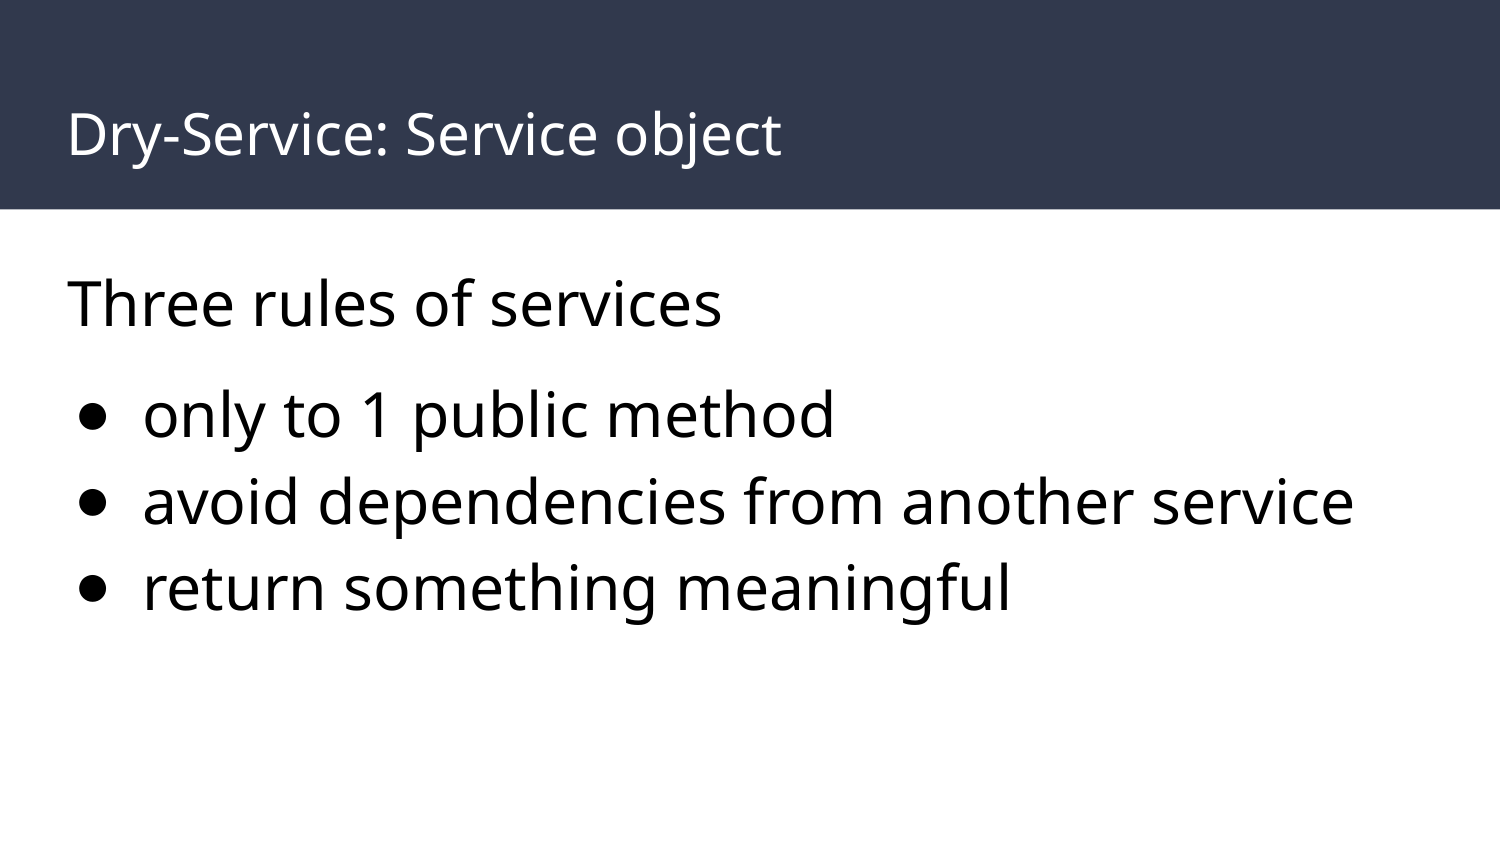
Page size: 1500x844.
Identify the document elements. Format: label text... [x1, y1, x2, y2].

title Dry-Service: Service object [51, 82, 1449, 185]
text_box Three rules of services only to 1 public method avoid dependencies from another service return something meaningful [52, 249, 1471, 807]
